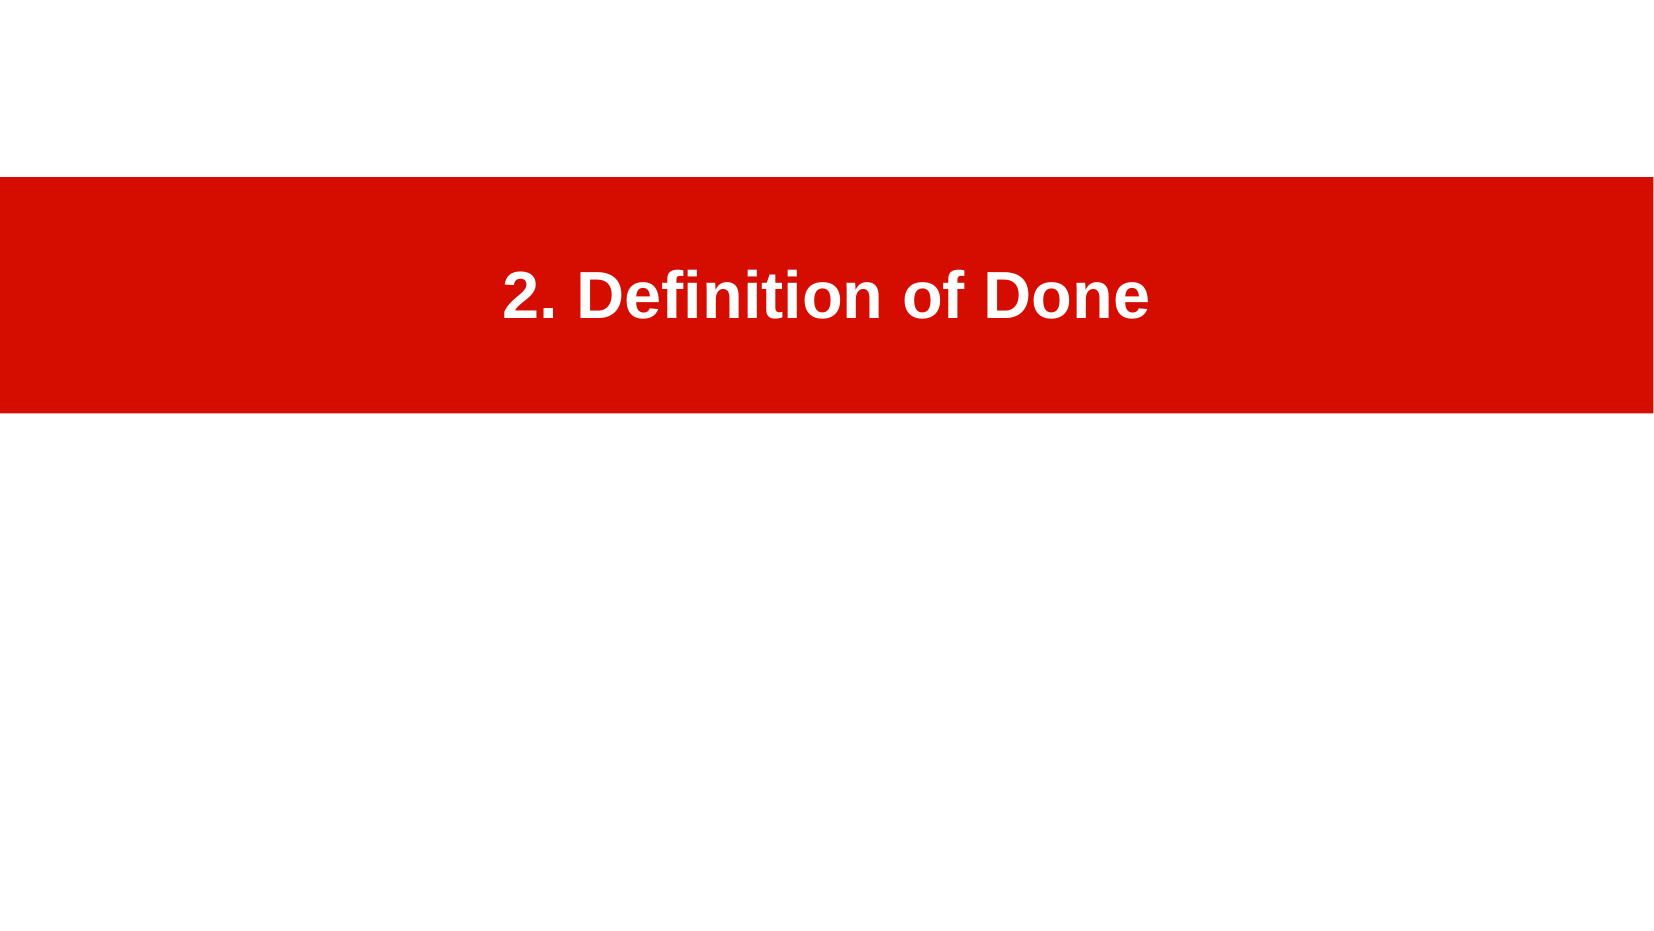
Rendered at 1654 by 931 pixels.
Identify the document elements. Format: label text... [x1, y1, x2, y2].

title 2. Definition of Done [0, 177, 1654, 414]
